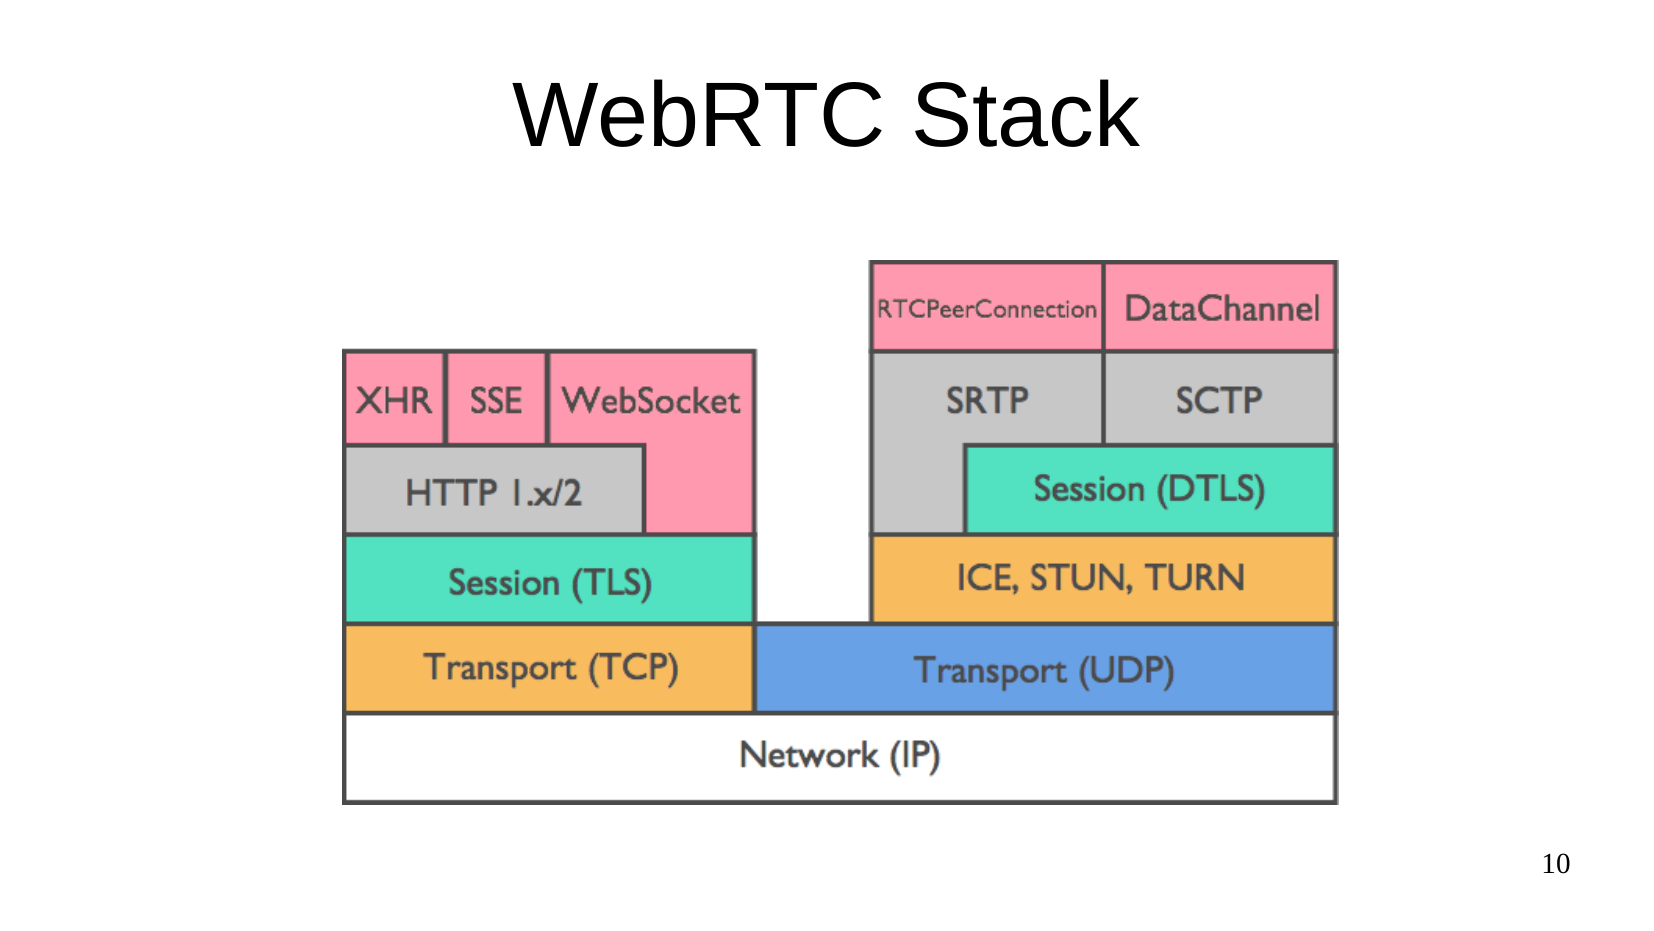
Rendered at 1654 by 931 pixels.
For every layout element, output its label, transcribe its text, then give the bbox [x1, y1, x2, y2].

picture [342, 260, 1339, 805]
title WebRTC Stack [82, 37, 1571, 193]
